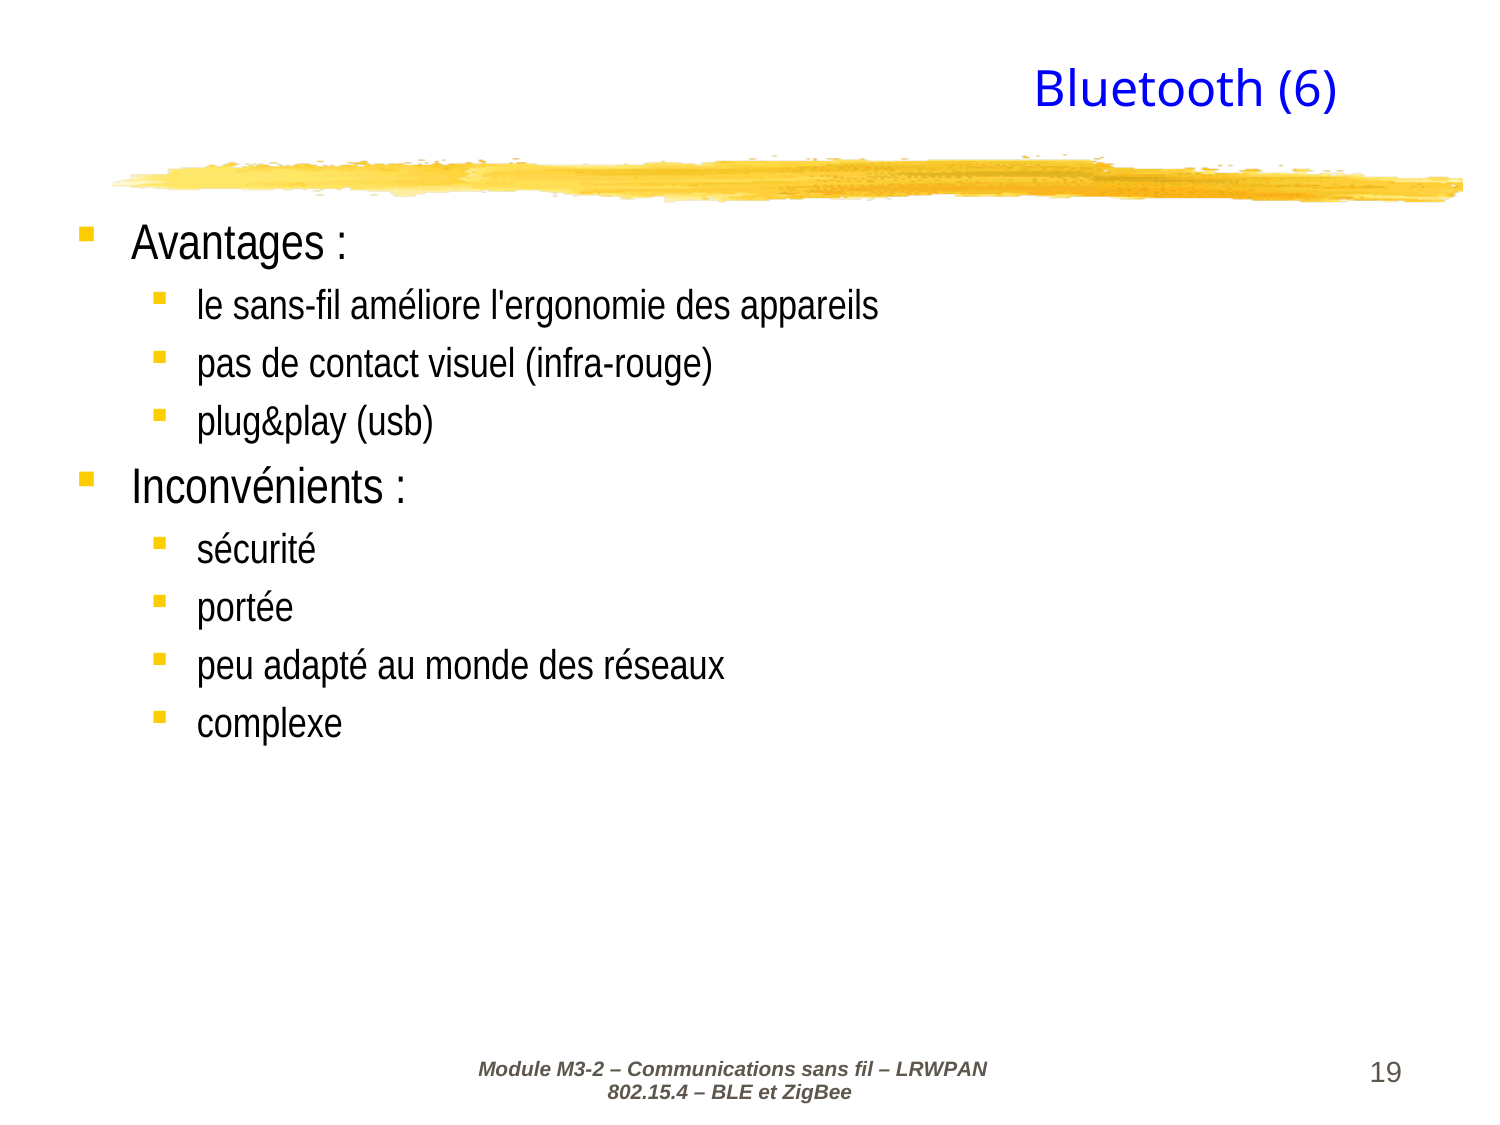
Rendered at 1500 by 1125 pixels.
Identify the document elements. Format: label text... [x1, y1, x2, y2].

title Bluetooth (6) [62, 44, 1338, 131]
list Avantages : le sans-fil améliore l'ergonomie des appareils pas de contact visuel (infra-rouge) plug&play (usb) Inconvénients : sécurité portée peu adapté au monde des réseaux complexe [74, 212, 1417, 941]
picture [112, 149, 1463, 213]
